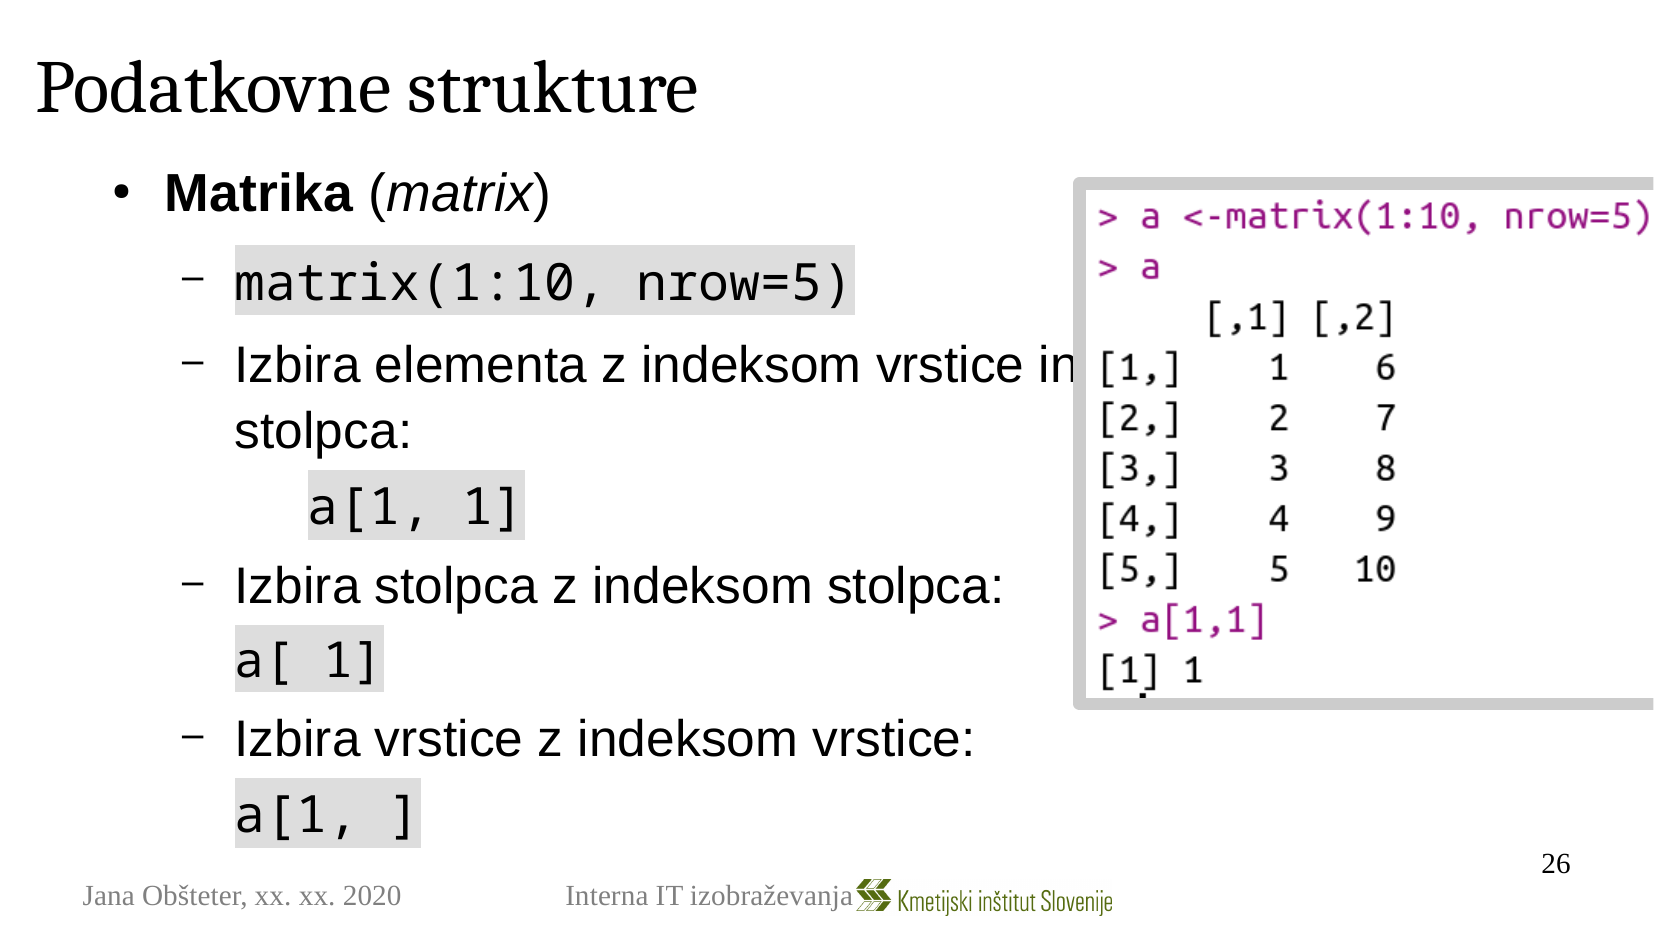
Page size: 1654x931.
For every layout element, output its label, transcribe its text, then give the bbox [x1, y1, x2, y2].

title Podatkovne strukture [35, 21, 1524, 154]
picture [856, 879, 1112, 916]
list Matrika (matrix) matrix(1:10, nrow=5) Izbira elementa z indeksom vrstice in stolpca: a[1, 1] Izbira stolpca z indeksom stolpca: a[ 1] Izbira vrstice z indeksom vrstice: a[1, ] [94, 153, 1088, 851]
picture [1085, 189, 1654, 698]
